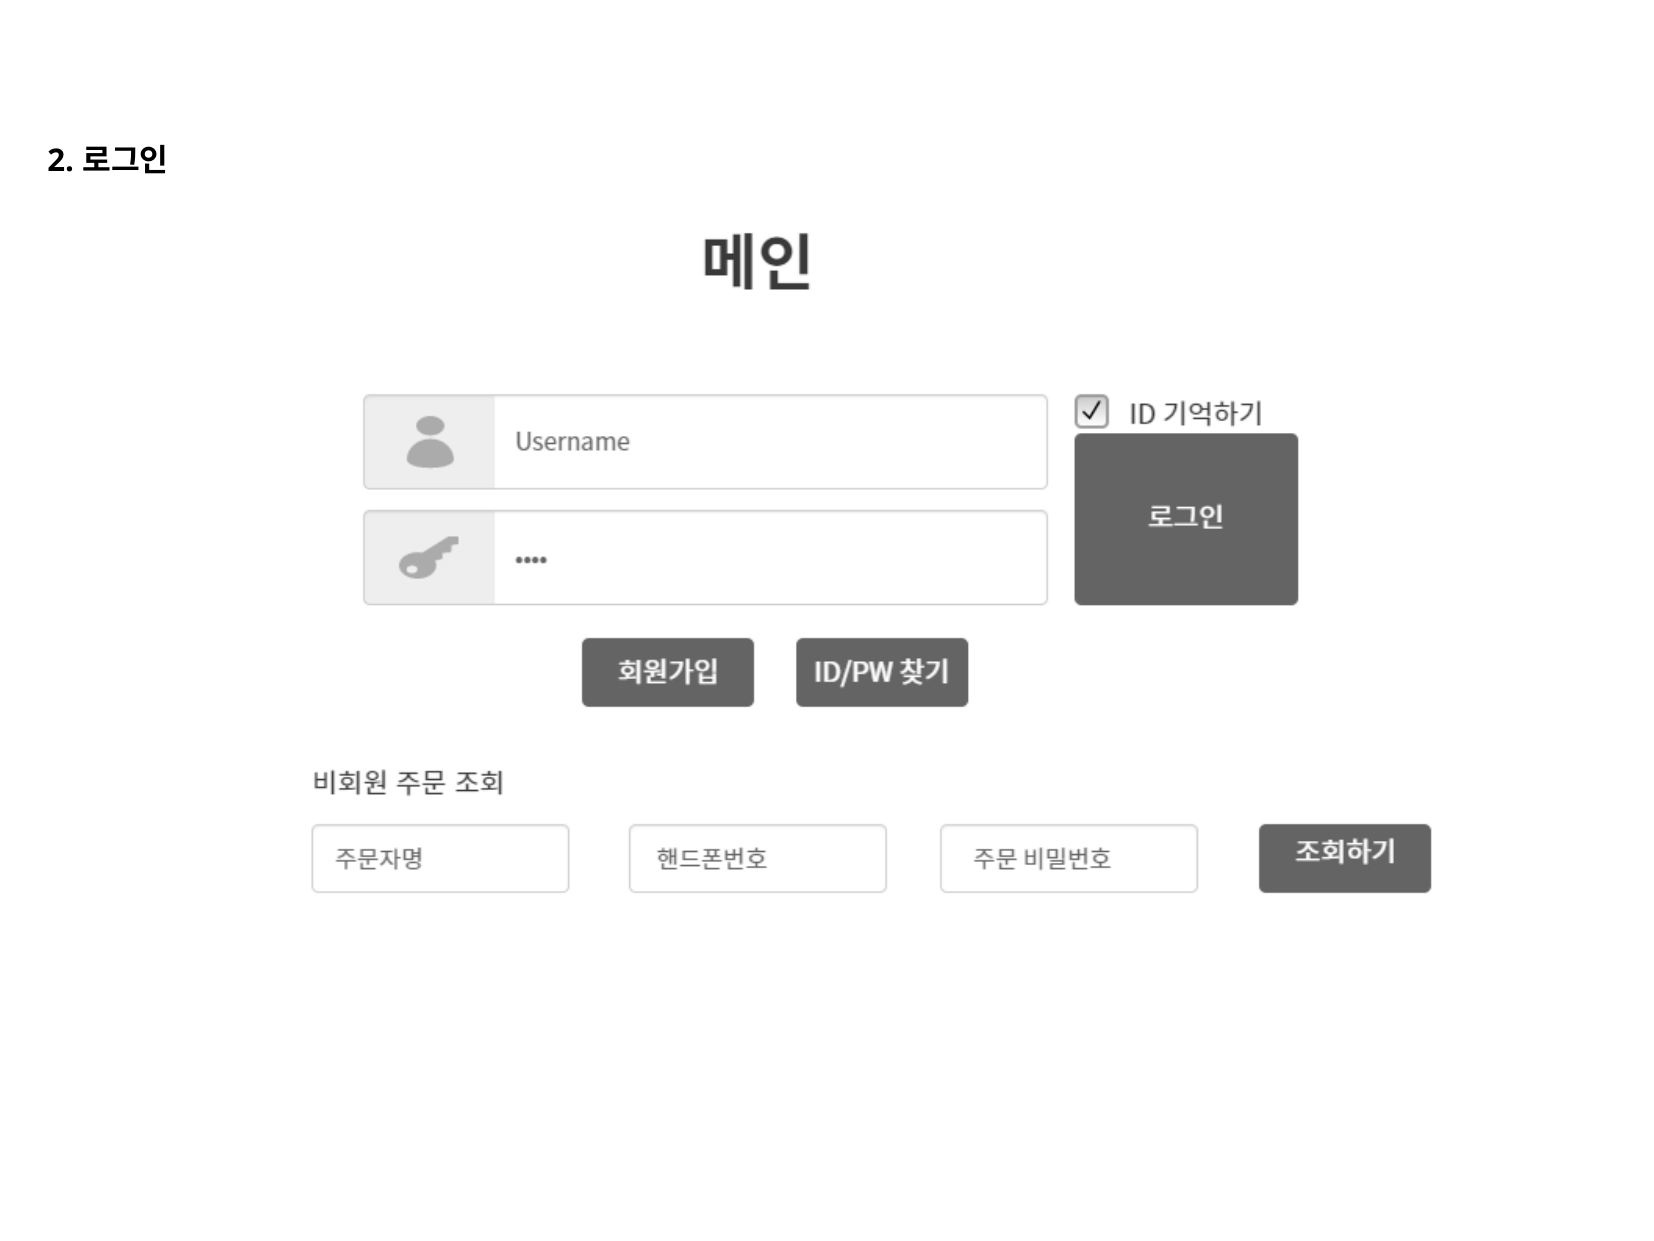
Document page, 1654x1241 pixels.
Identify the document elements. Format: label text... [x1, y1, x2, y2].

picture [96, 185, 1569, 1062]
text_box 2. 로그인 [47, 114, 804, 201]
